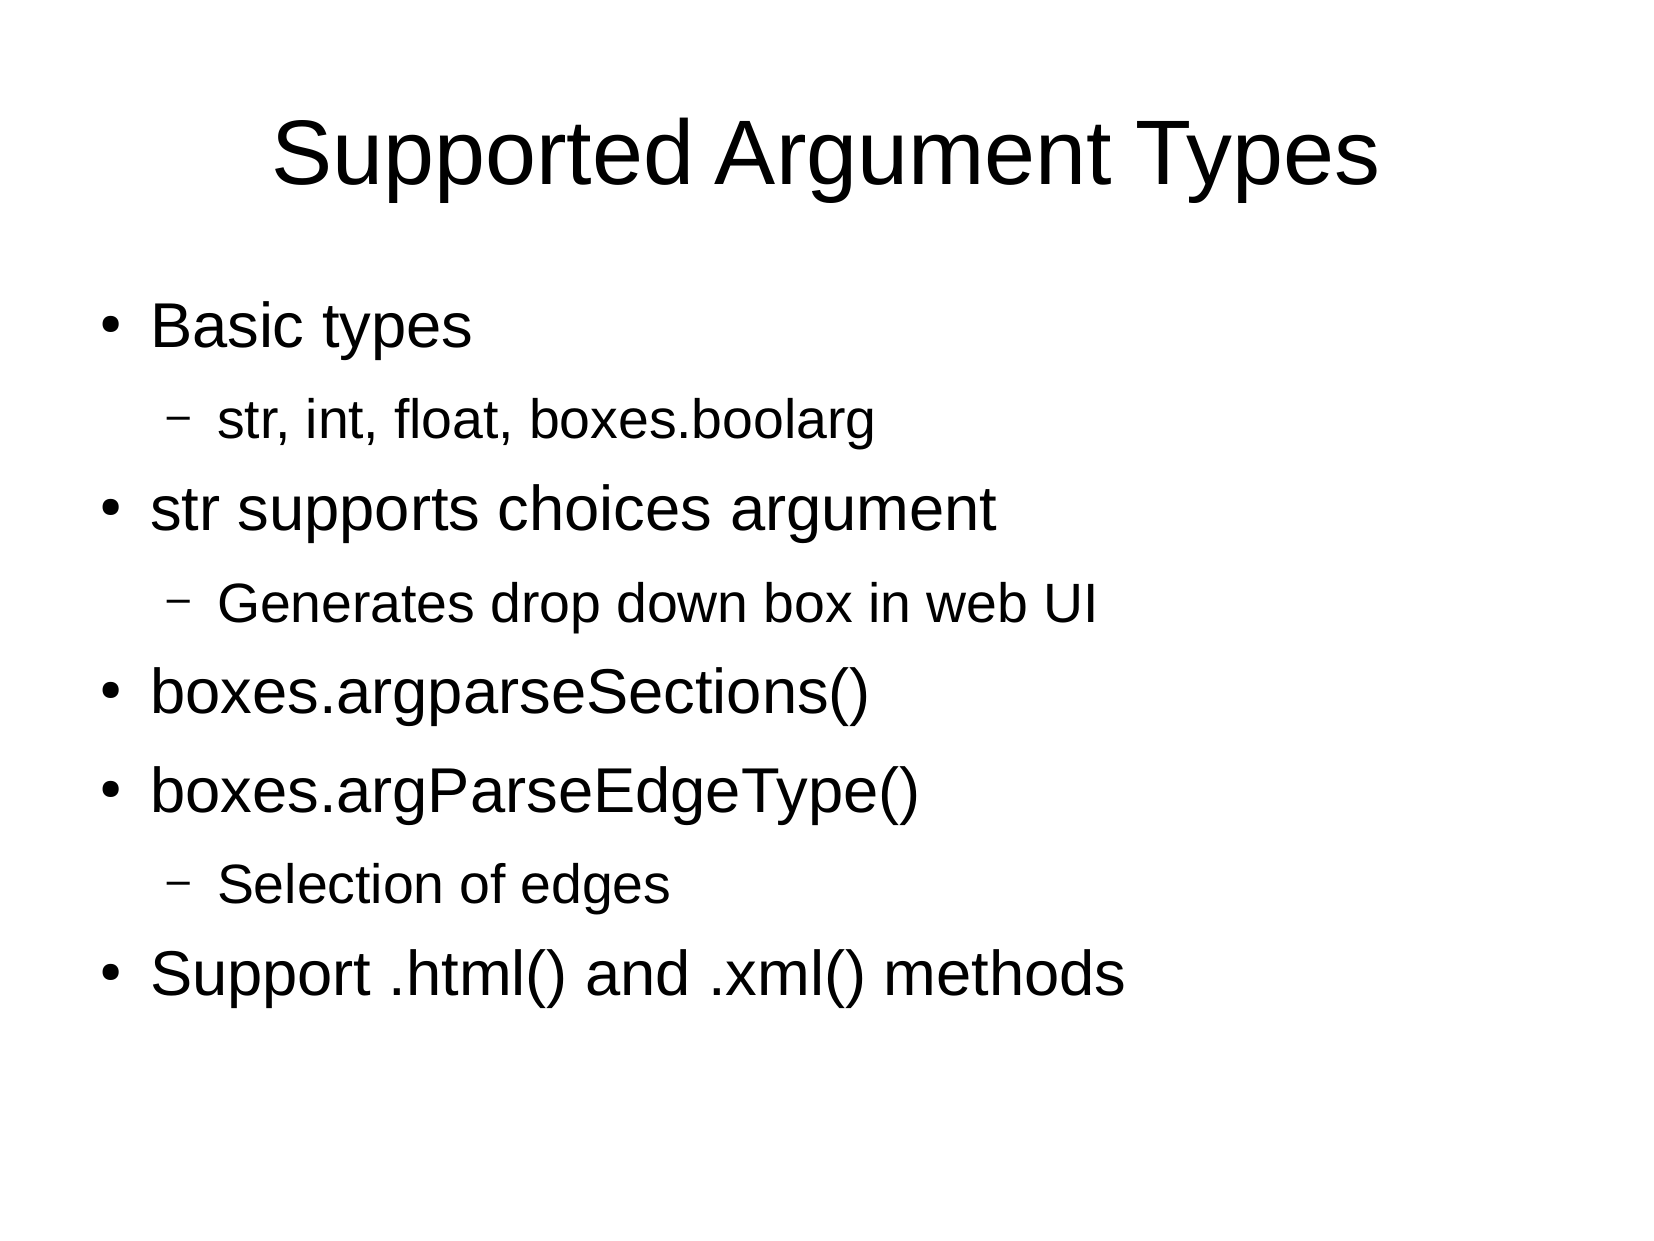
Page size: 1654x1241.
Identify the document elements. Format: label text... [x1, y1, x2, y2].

title Supported Argument Types [82, 49, 1571, 257]
list Basic types str, int, float, boxes.boolarg str supports choices argument Generates drop down box in web UI boxes.argparseSections() boxes.argParseEdgeType() Selection of edges Support .html() and .xml() methods [82, 290, 1571, 1010]
